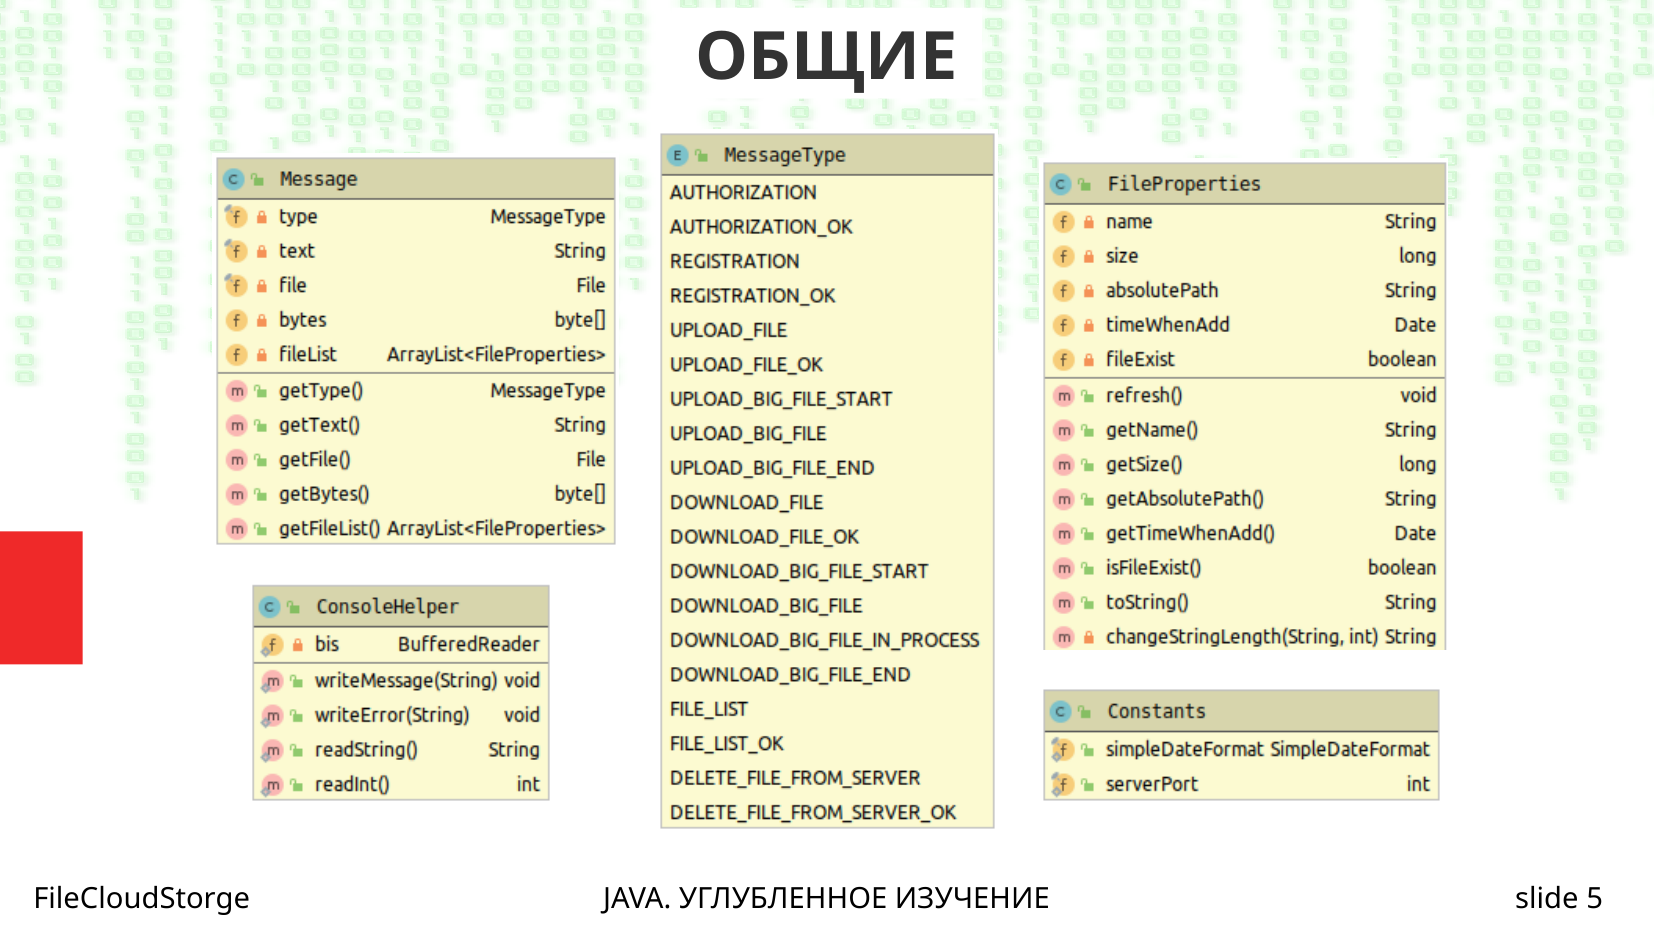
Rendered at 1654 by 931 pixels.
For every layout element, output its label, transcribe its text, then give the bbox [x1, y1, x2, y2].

picture [248, 579, 553, 804]
title ОБЩИЕ [671, 14, 982, 92]
picture [0, 0, 1654, 832]
picture [1039, 685, 1443, 804]
text_box FileCloudStorge [0, 876, 284, 917]
text_box slide 5 [1464, 876, 1654, 917]
text_box JAVA. УГЛУБЛЕННОЕ ИЗУЧЕНИЕ [546, 846, 1108, 931]
